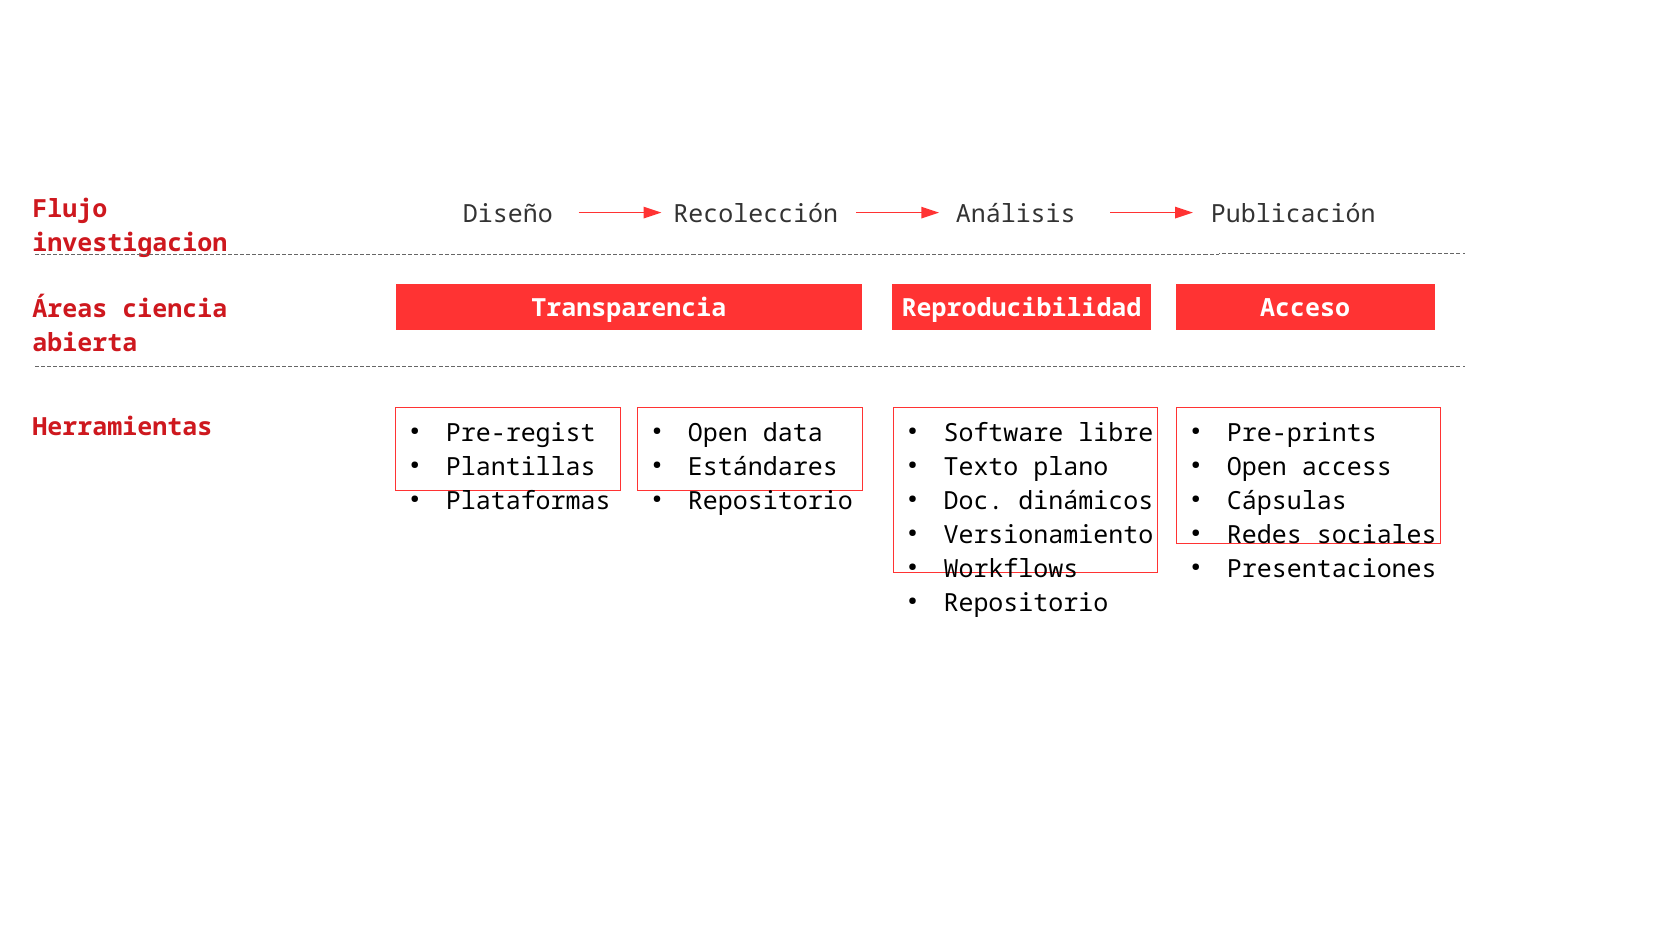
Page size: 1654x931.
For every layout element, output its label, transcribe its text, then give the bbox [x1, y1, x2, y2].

text_box Reproducibilidad [891, 283, 1152, 331]
text_box Flujo investigacion [17, 183, 302, 231]
text_box Publicación [1181, 188, 1406, 237]
text_box Análisis [903, 188, 1128, 237]
text_box Software libre Texto plano Doc. dinámicos Versionamiento Workflows Repositorio [893, 407, 1158, 573]
text_box Acceso [1175, 283, 1436, 331]
text_box Open data Estándares Repositorio [637, 407, 863, 491]
text_box Herramientas [17, 401, 331, 483]
text_box Pre-prints Open access Cápsulas Redes sociales Presentaciones [1176, 407, 1441, 544]
text_box Recolección [643, 188, 869, 237]
text_box Transparencia [395, 283, 863, 331]
text_box Diseño [395, 188, 621, 237]
text_box Áreas ciencia abierta [17, 283, 331, 364]
text_box Pre-regist Plantillas Plataformas [395, 407, 621, 491]
